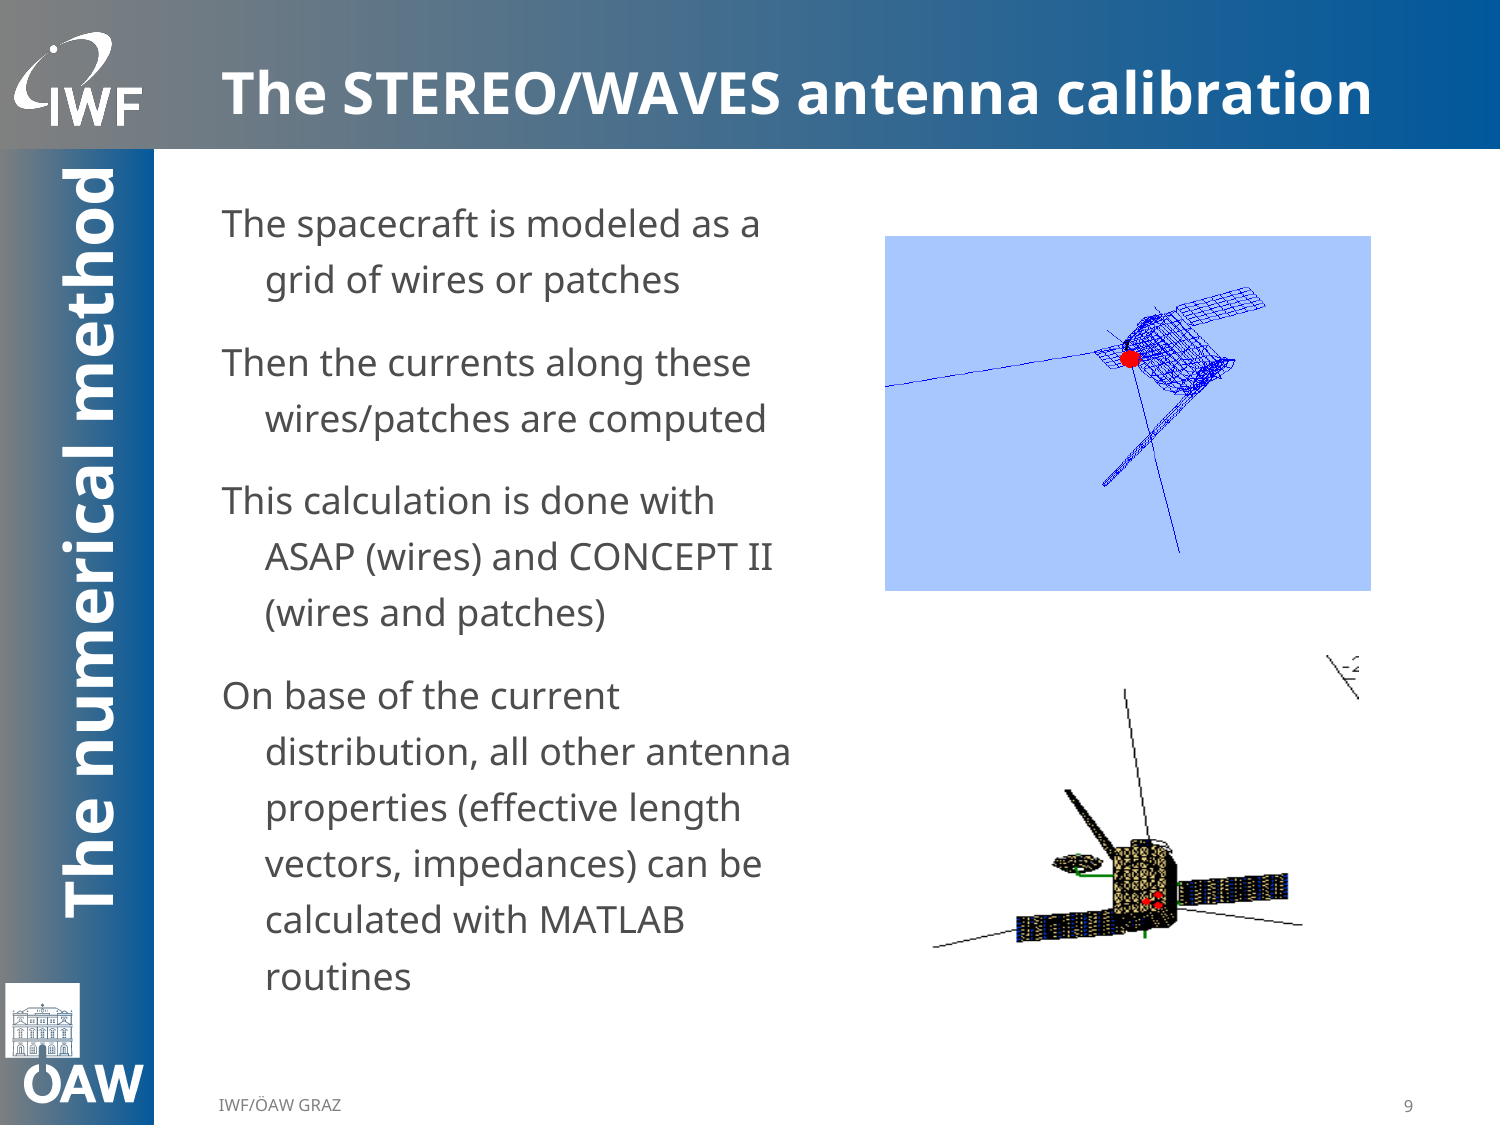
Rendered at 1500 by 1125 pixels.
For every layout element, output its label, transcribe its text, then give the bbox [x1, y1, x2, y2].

title The STEREO/WAVES antenna calibration [206, 16, 1459, 176]
list The spacecraft is modeled as a grid of wires or patches Then the currents along these wires/patches are computed This calculation is done with ASAP (wires) and CONCEPT II (wires and patches) On base of the current distribution, all other antenna properties (effective length vectors, impedances) can be calculated with MATLAB routines [206, 184, 818, 1098]
picture [5, 983, 154, 1105]
picture [885, 236, 1371, 591]
picture [885, 655, 1359, 1004]
picture [8, 32, 154, 132]
text_box The numerical method [29, 148, 154, 959]
